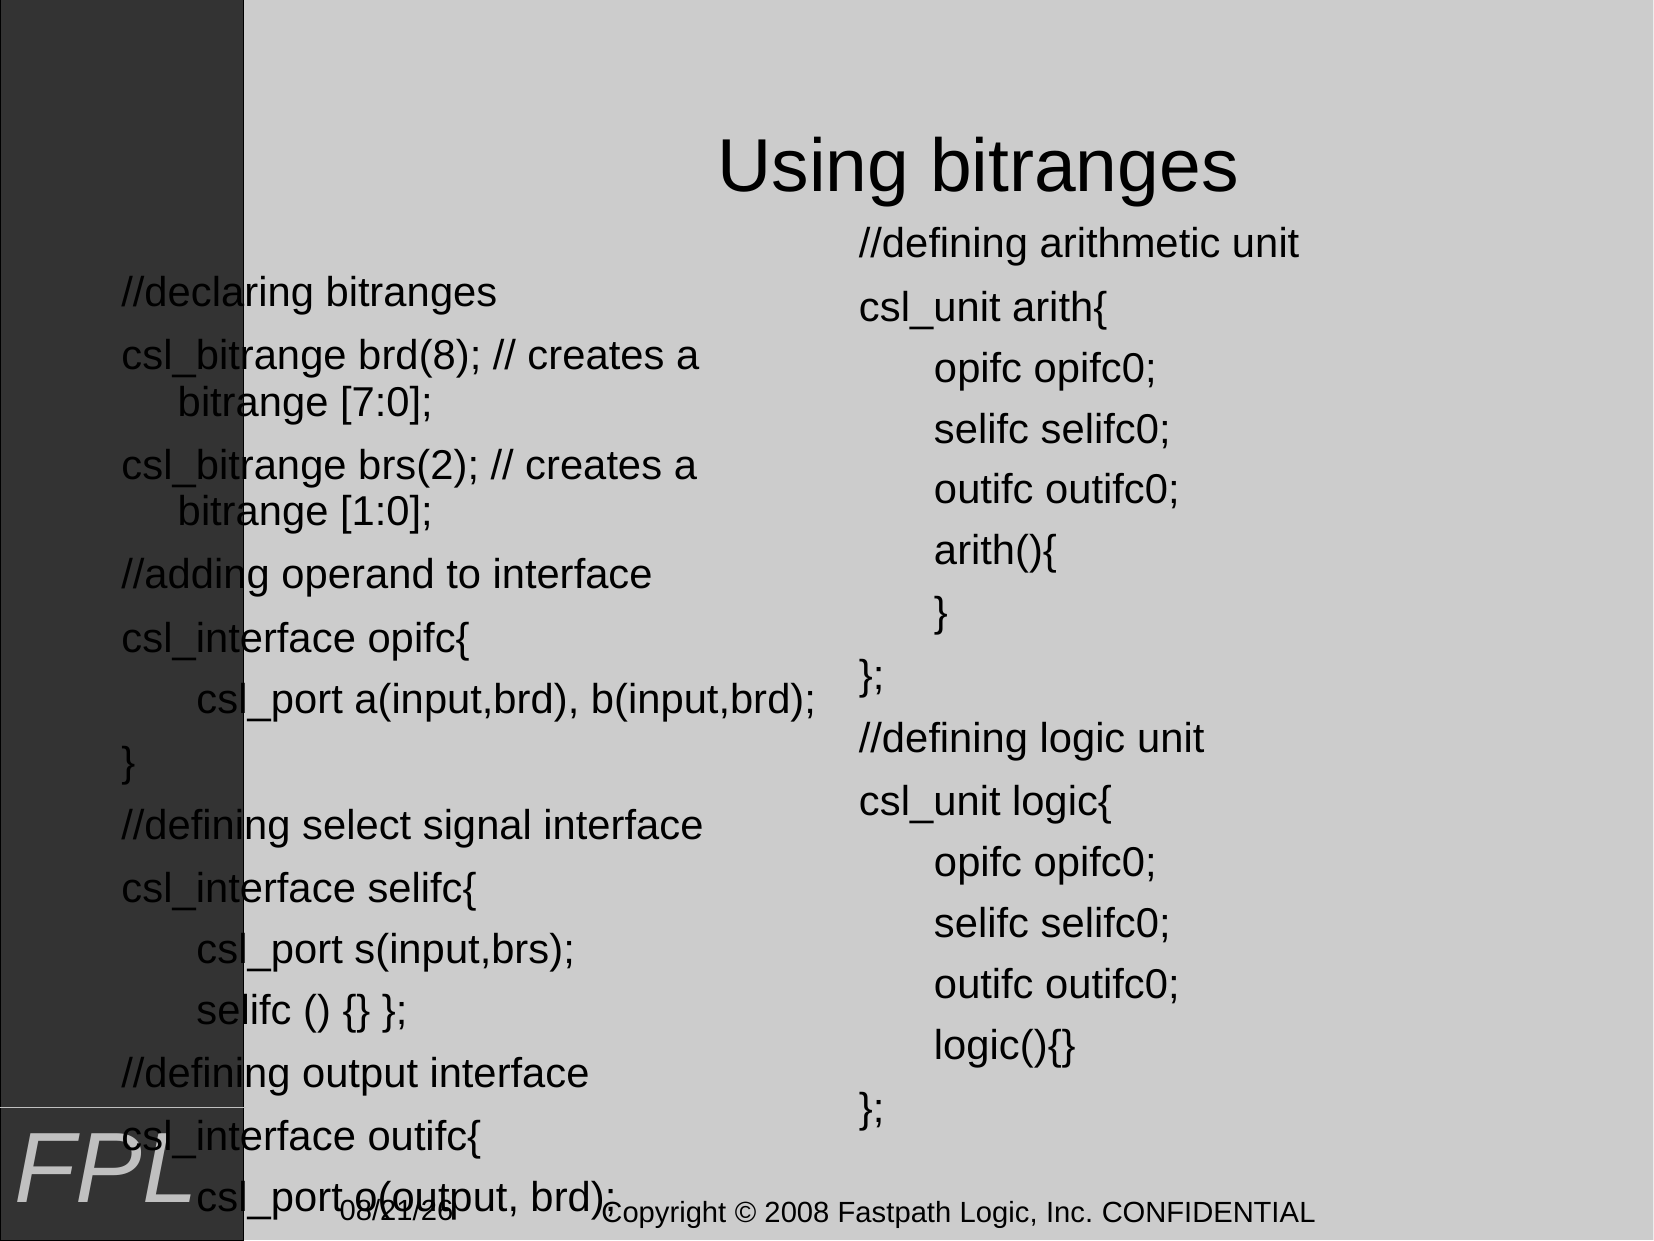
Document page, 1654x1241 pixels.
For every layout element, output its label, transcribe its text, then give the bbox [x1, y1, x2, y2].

list //defining arithmetic unit csl_unit arith{ opifc opifc0; selifc selifc0; outifc outifc0; arith(){ } }; //defining logic unit csl_unit logic{ opifc opifc0; selifc selifc0; outifc outifc0; logic(){} }; [858, 220, 1562, 1136]
title Using bitranges [824, 57, 1530, 274]
list //declaring bitranges csl_bitrange brd(8); // creates a bitrange [7:0]; csl_bitrange brs(2); // creates a bitrange [1:0]; //adding operand to interface csl_interface opifc{ csl_port a(input,brd), b(input,brd); } //defining select signal interface csl_interface selifc{ csl_port s(input,brs); selifc () {} }; //defining output interface csl_interface outifc{ csl_port o(output, brd); outifc () {} }; [121, 16, 824, 1241]
